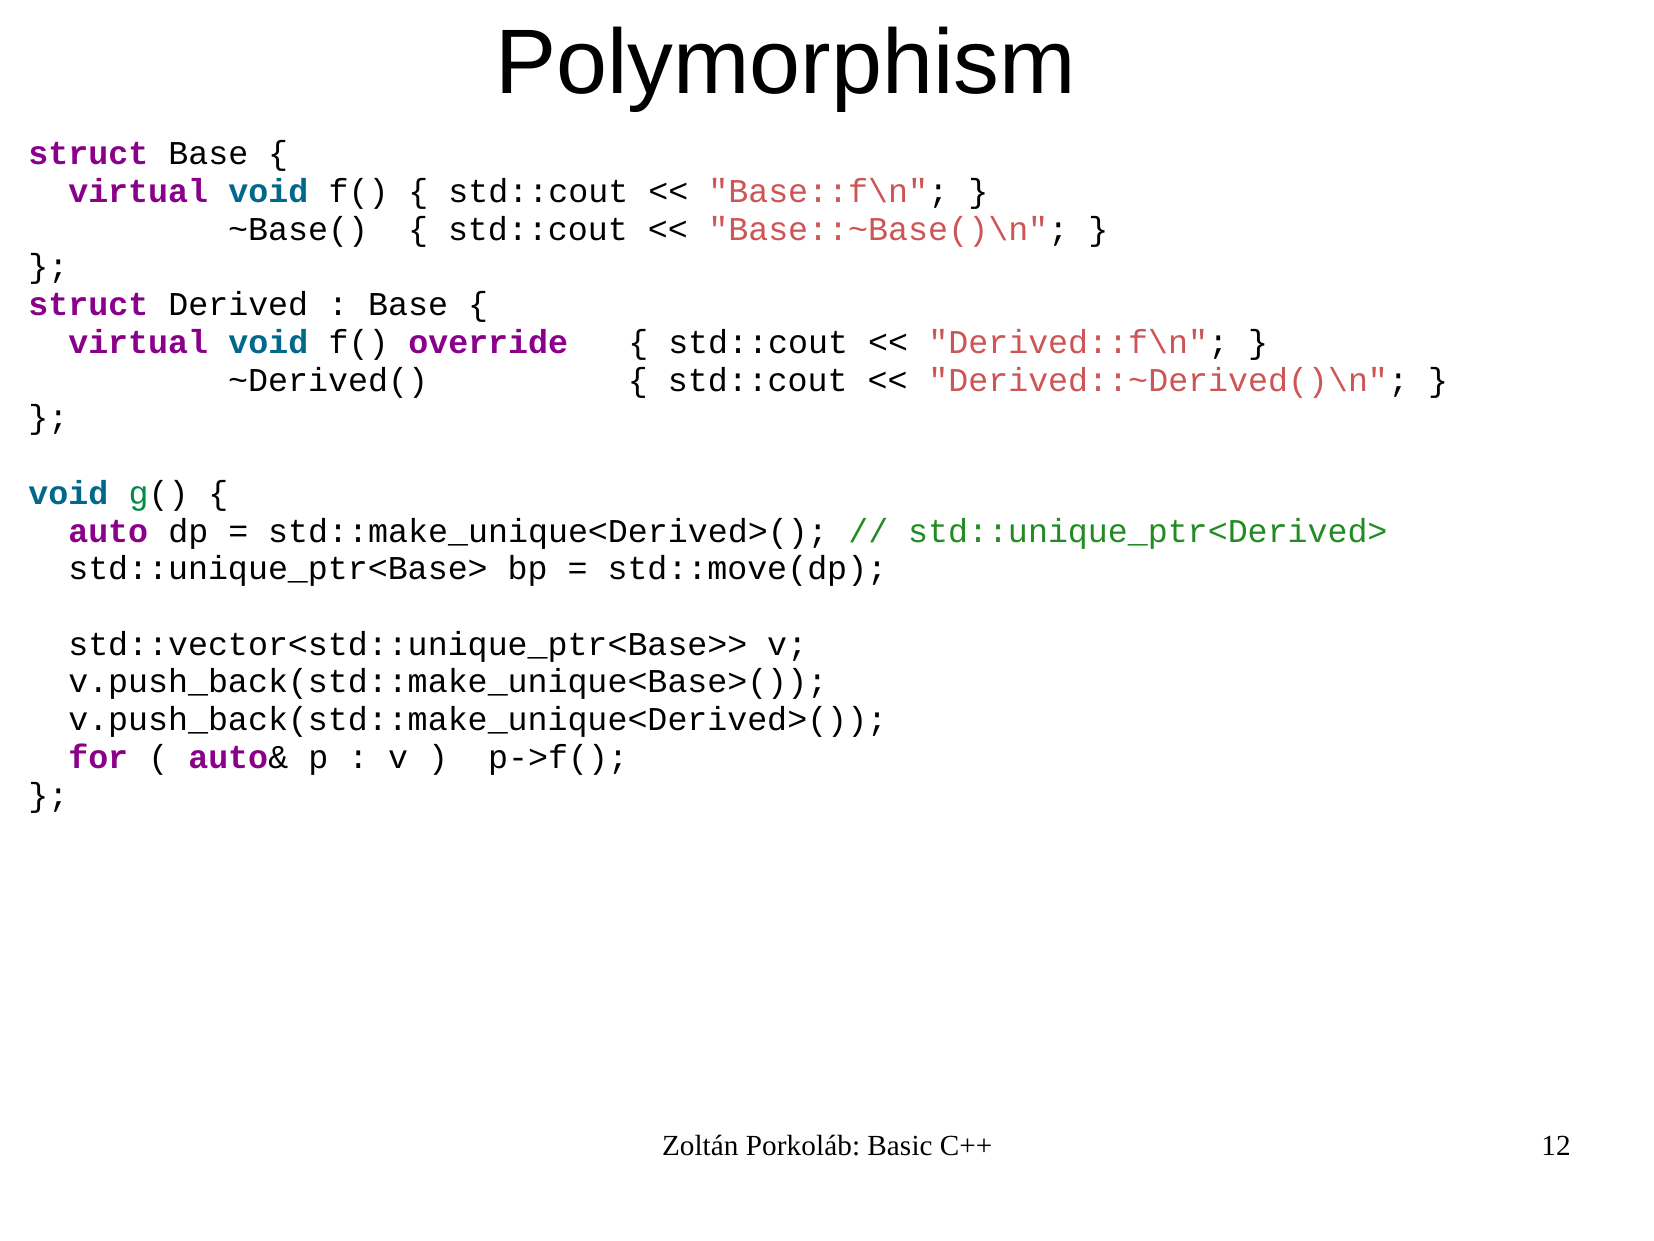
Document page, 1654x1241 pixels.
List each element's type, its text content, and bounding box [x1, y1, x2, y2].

text_box struct Base { virtual void f() { std::cout << "Base::f\n"; } ~Base() { std::cout << "Base::~Base()\n"; } }; struct Derived : Base { virtual void f() override { std::cout << "Derived::f\n"; } ~Derived() { std::cout << "Derived::~Derived()\n"; } }; void g() { auto dp = std::make_unique<Derived>(); // std::unique_ptr<Derived> std::unique_ptr<Base> bp = std::move(dp); std::vector<std::unique_ptr<Base>> v; v.push_back(std::make_unique<Base>()); v.push_back(std::make_unique<Derived>()); for ( auto& p : v ) p->f(); }; [13, 129, 1654, 1133]
title Polymorphism [41, 0, 1531, 129]
